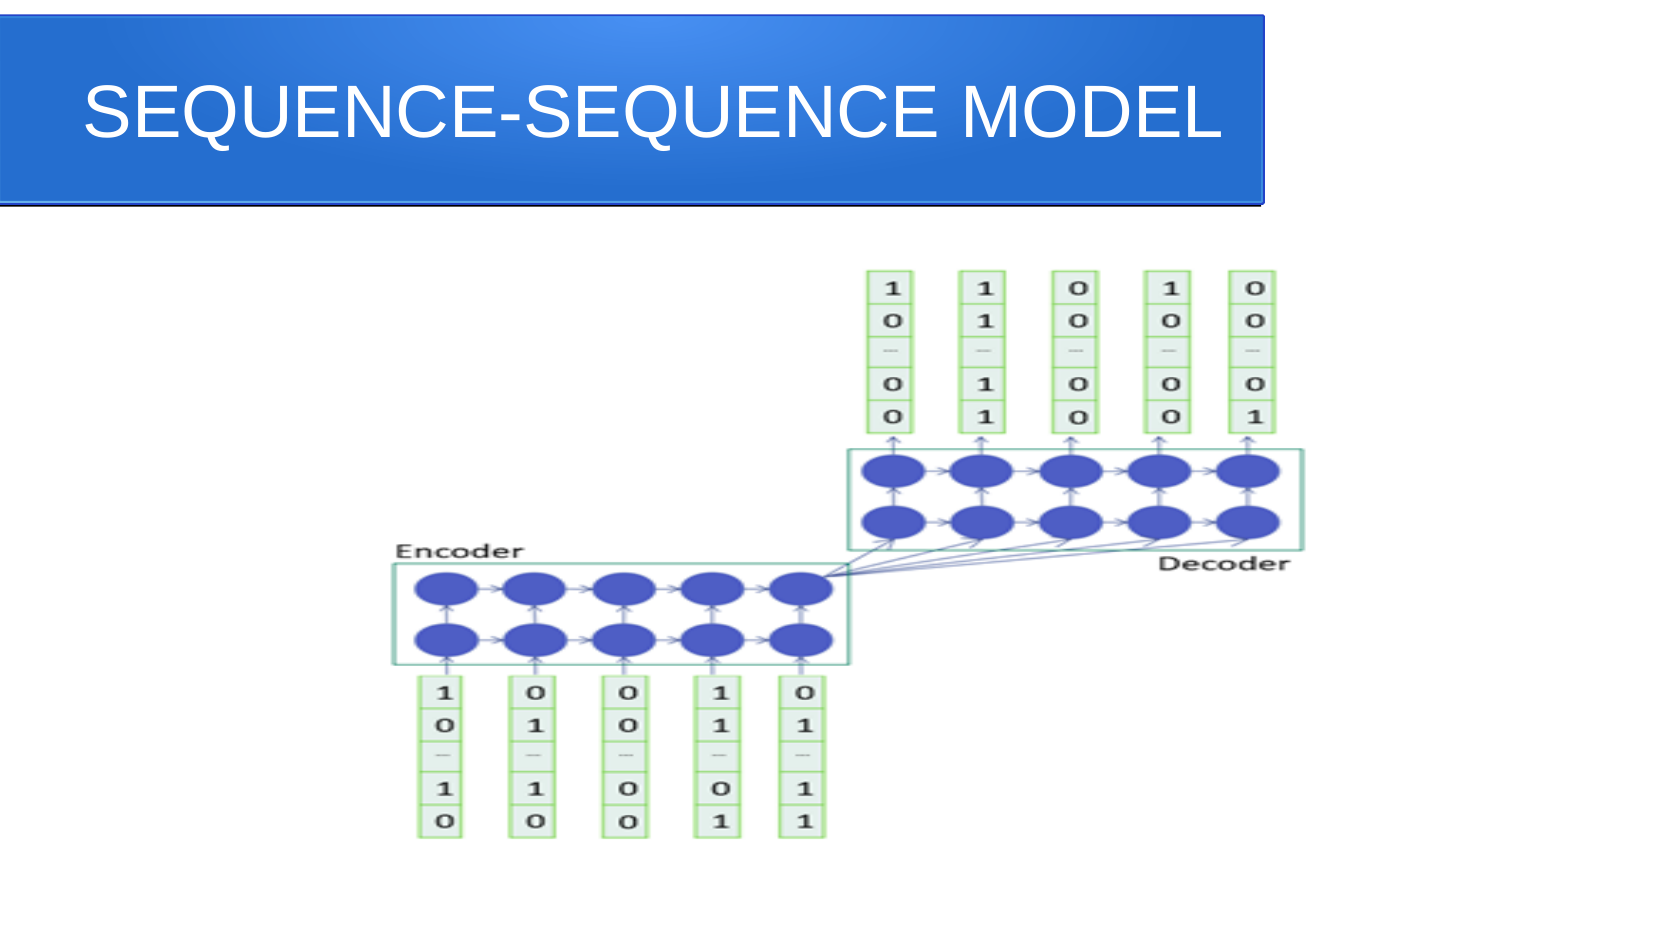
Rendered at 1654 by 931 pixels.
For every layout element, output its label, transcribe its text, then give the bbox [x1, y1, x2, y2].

picture [318, 265, 1323, 845]
title SEQUENCE-SEQUENCE MODEL [82, 35, 1235, 189]
